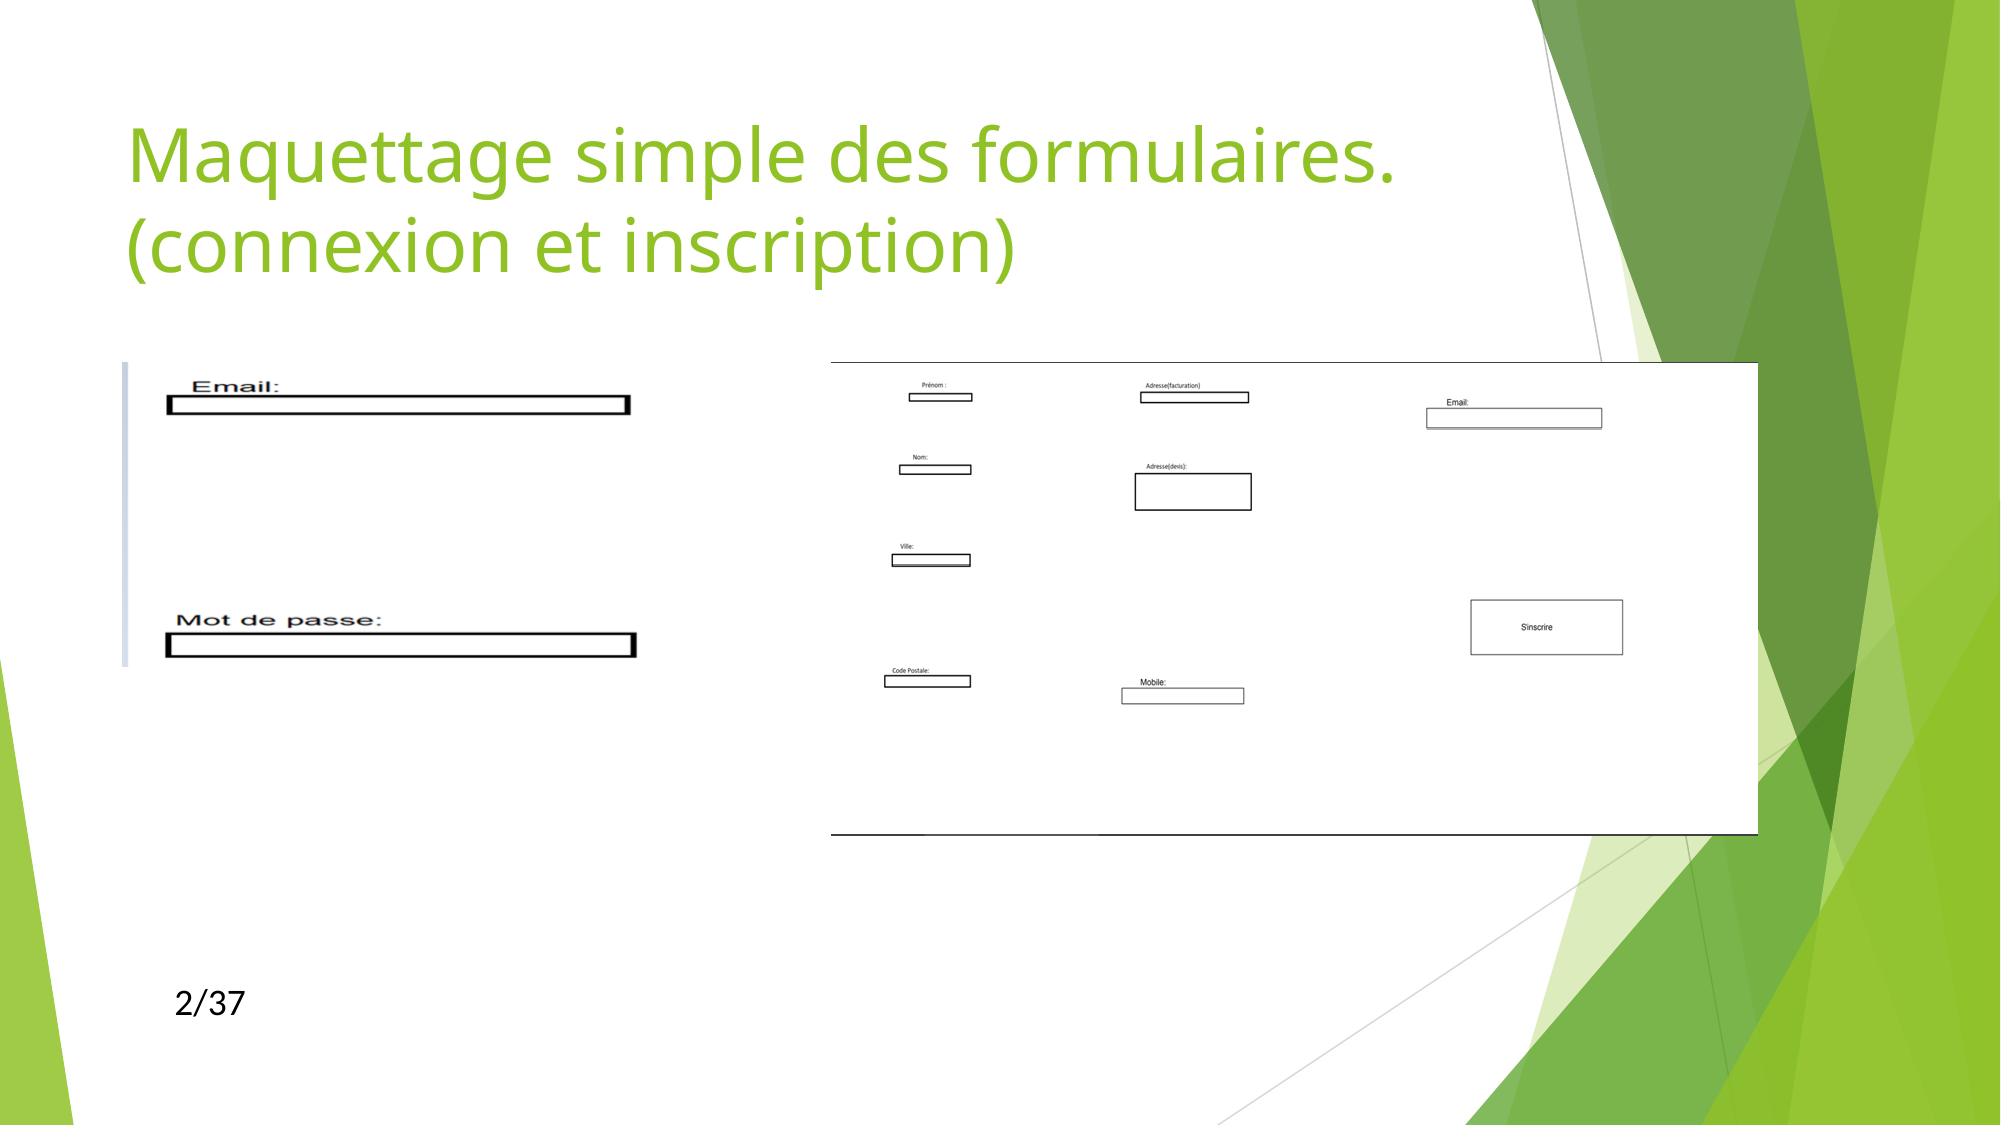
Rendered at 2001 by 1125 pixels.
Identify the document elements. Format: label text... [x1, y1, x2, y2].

title Maquettage simple des formulaires. (connexion et inscription) [111, 99, 1522, 317]
picture [831, 362, 1758, 836]
picture [122, 362, 768, 667]
text_box 2/37 [159, 970, 307, 1031]
